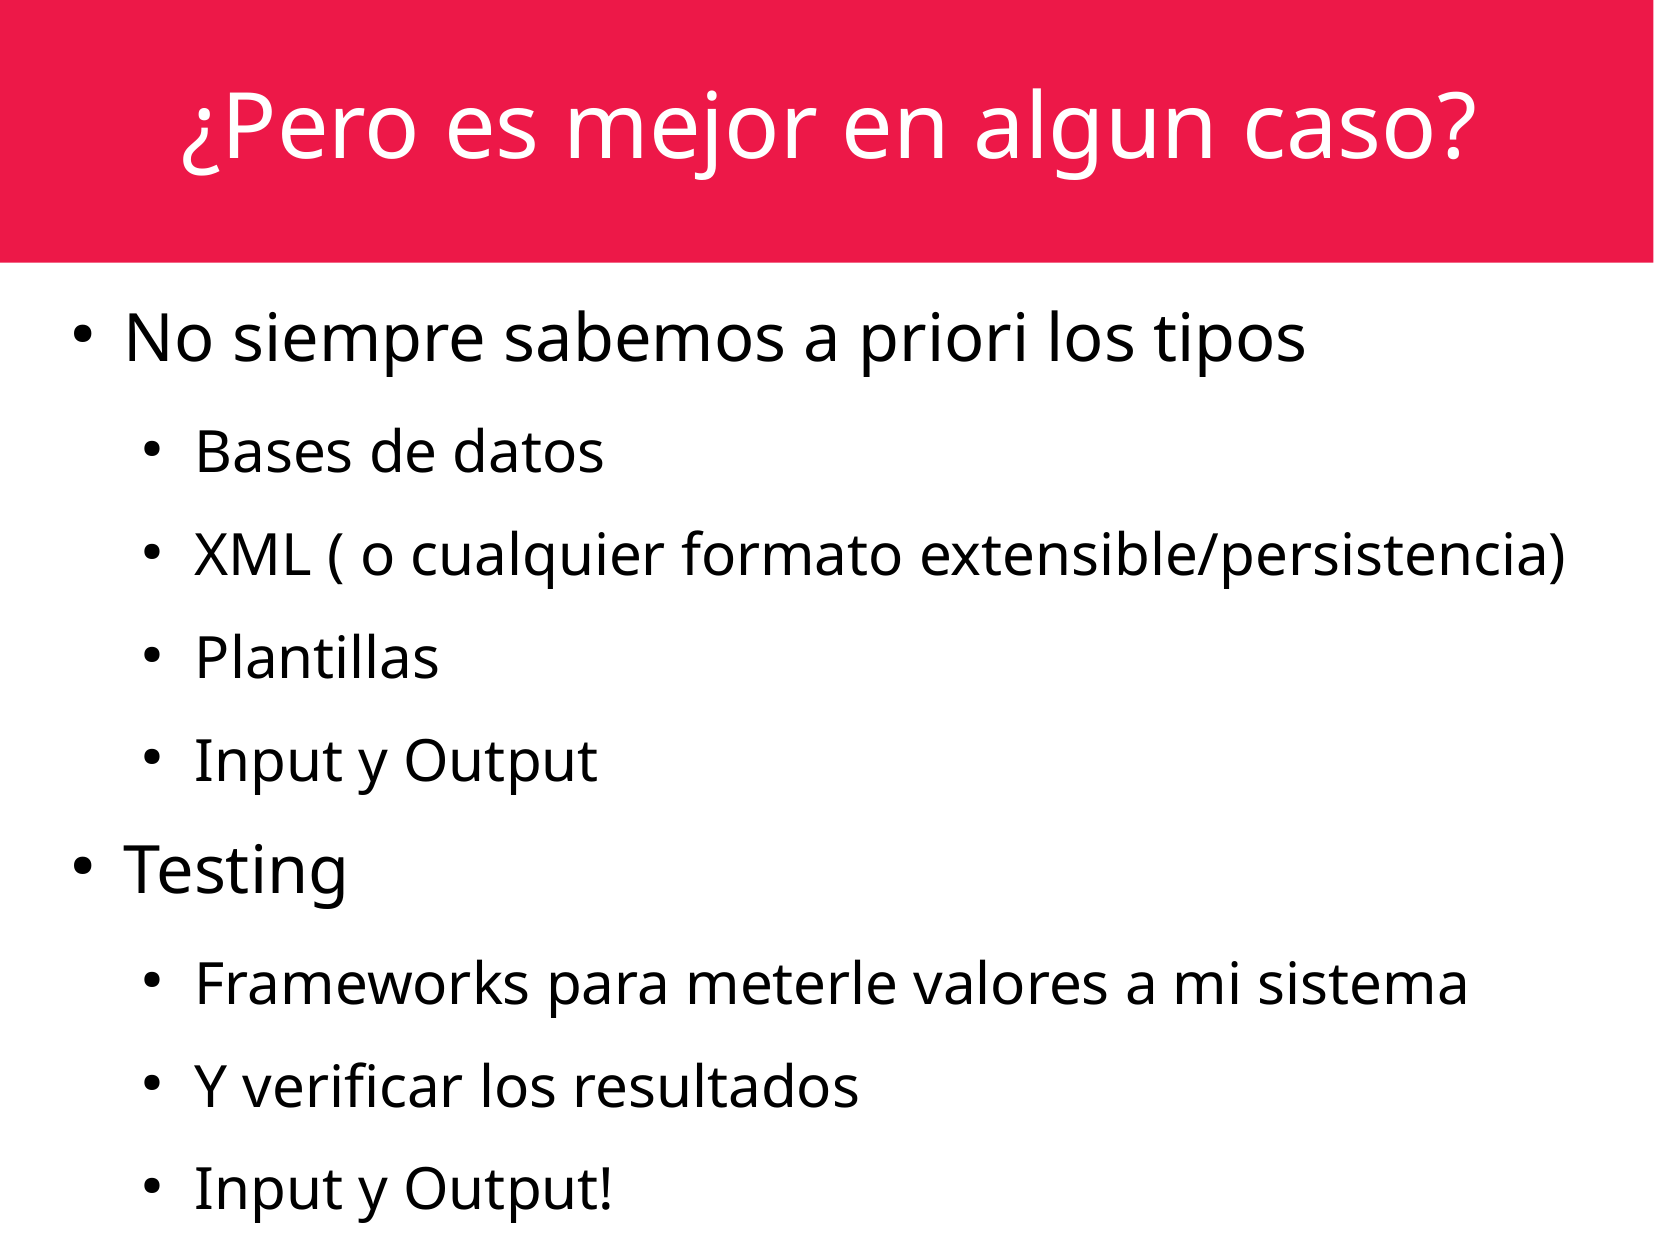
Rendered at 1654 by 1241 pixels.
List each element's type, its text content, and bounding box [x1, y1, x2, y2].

list No siempre sabemos a priori los tipos Bases de datos XML ( o cualquier formato extensible/persistencia) Plantillas Input y Output Testing Frameworks para meterle valores a mi sistema Y verificar los resultados Input y Output! [53, 290, 1613, 1241]
title ¿Pero es mejor en algun caso? [47, 27, 1613, 220]
